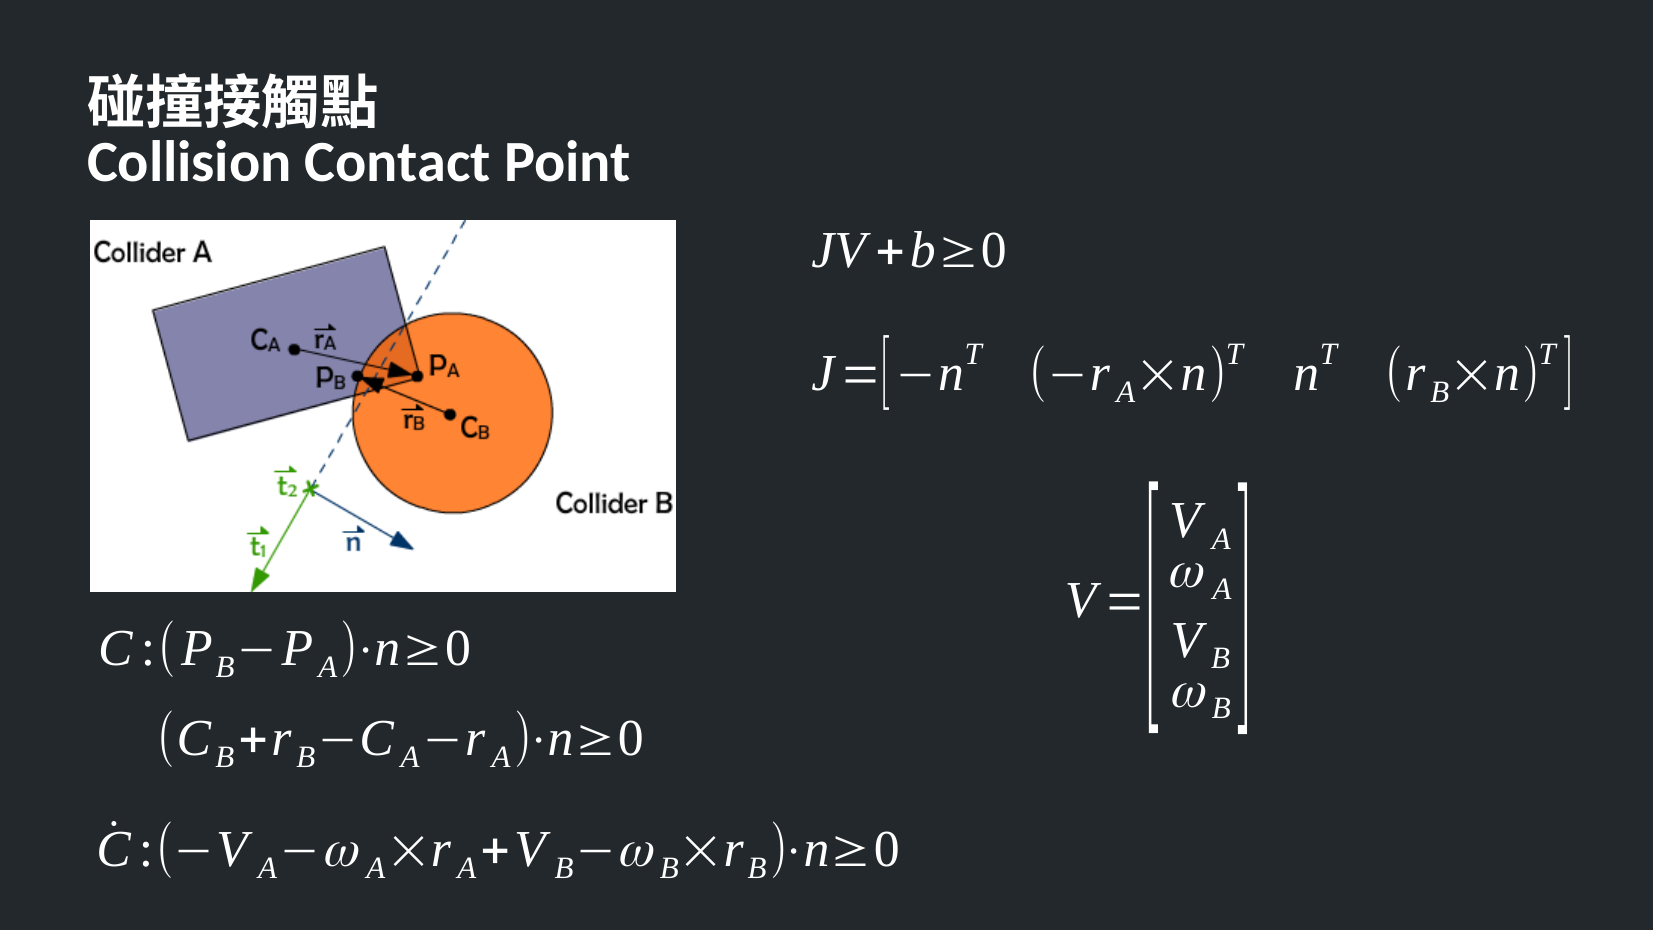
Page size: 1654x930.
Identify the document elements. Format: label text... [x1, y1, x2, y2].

chart [1058, 479, 1264, 738]
chart [91, 618, 478, 685]
picture [90, 220, 676, 592]
chart [90, 818, 907, 886]
text_box 碰撞接觸點 Collision Contact Point [72, 72, 658, 221]
chart [803, 220, 1013, 279]
chart [803, 333, 1582, 413]
chart [150, 707, 651, 775]
